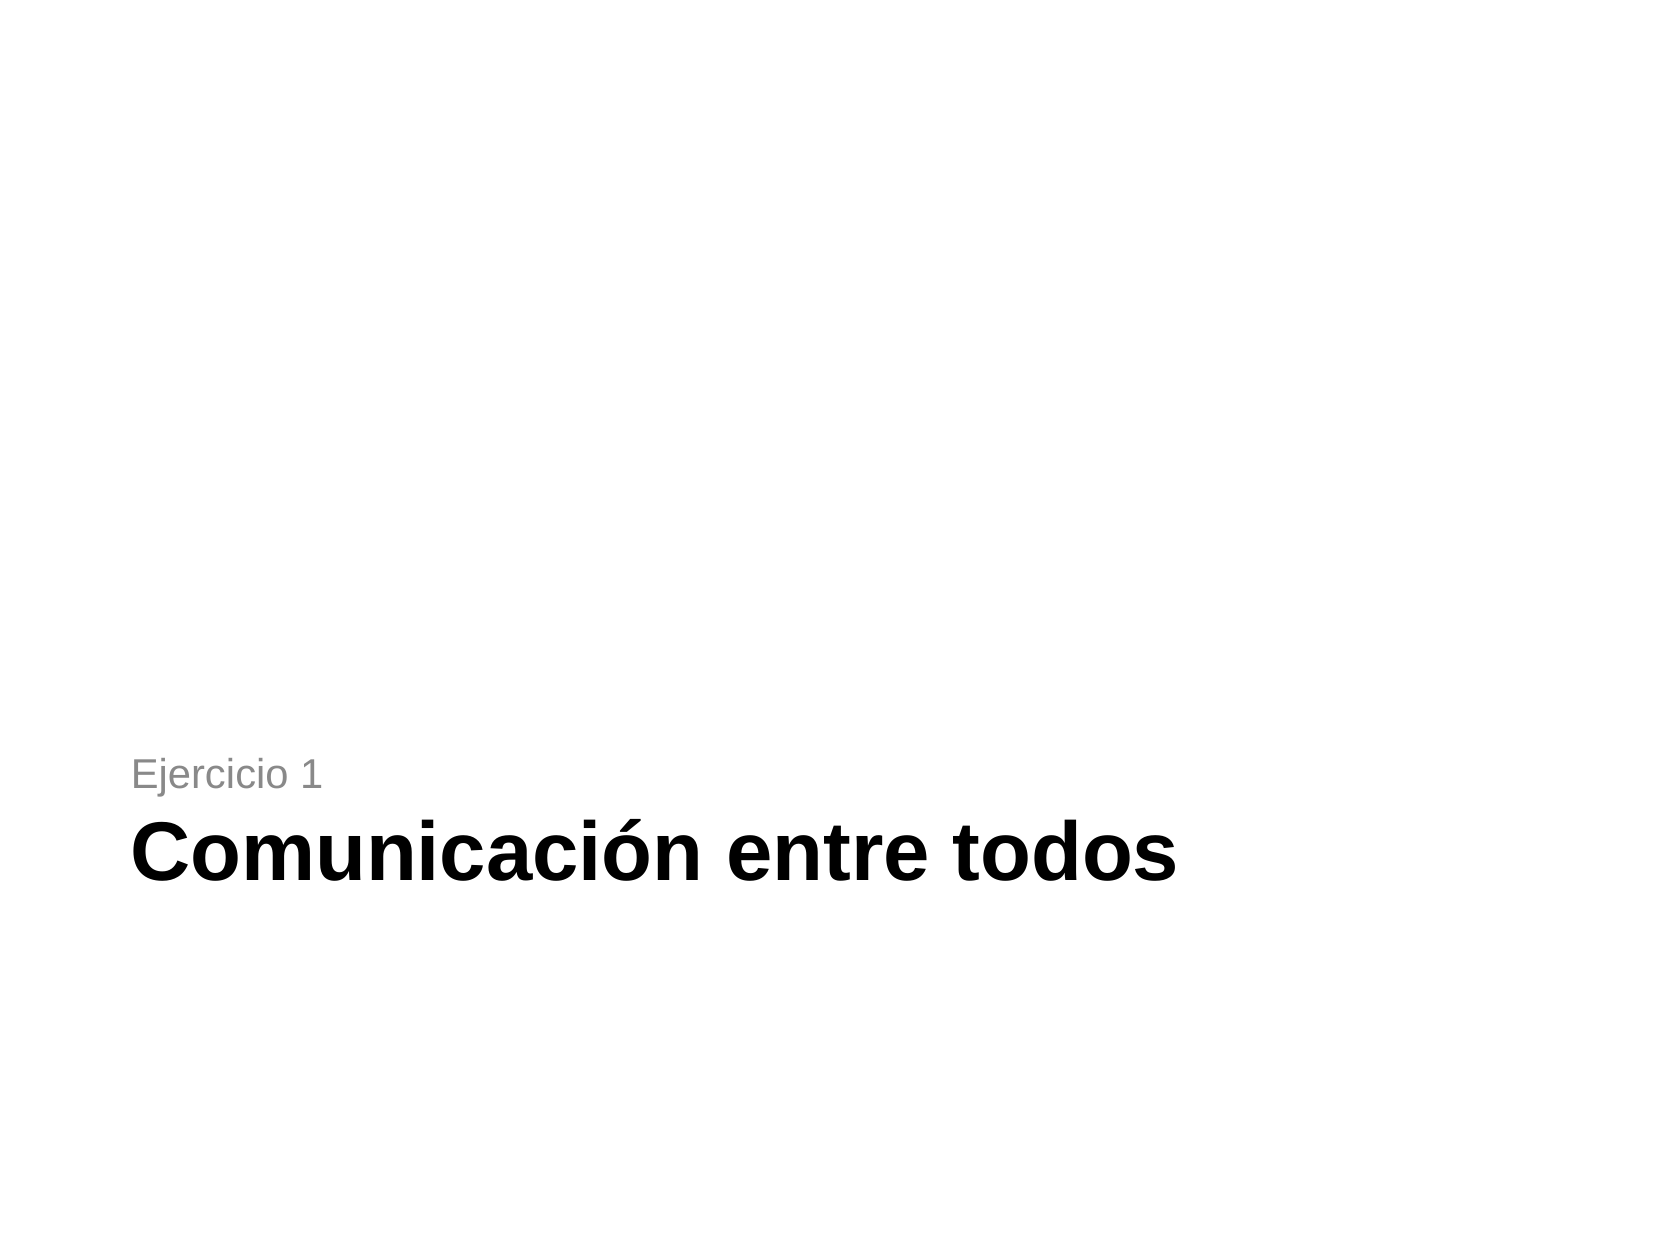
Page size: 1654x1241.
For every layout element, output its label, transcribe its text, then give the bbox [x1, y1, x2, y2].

list Ejercicio 1 [130, 525, 1537, 797]
title Comunicación entre todos [130, 797, 1537, 1044]
